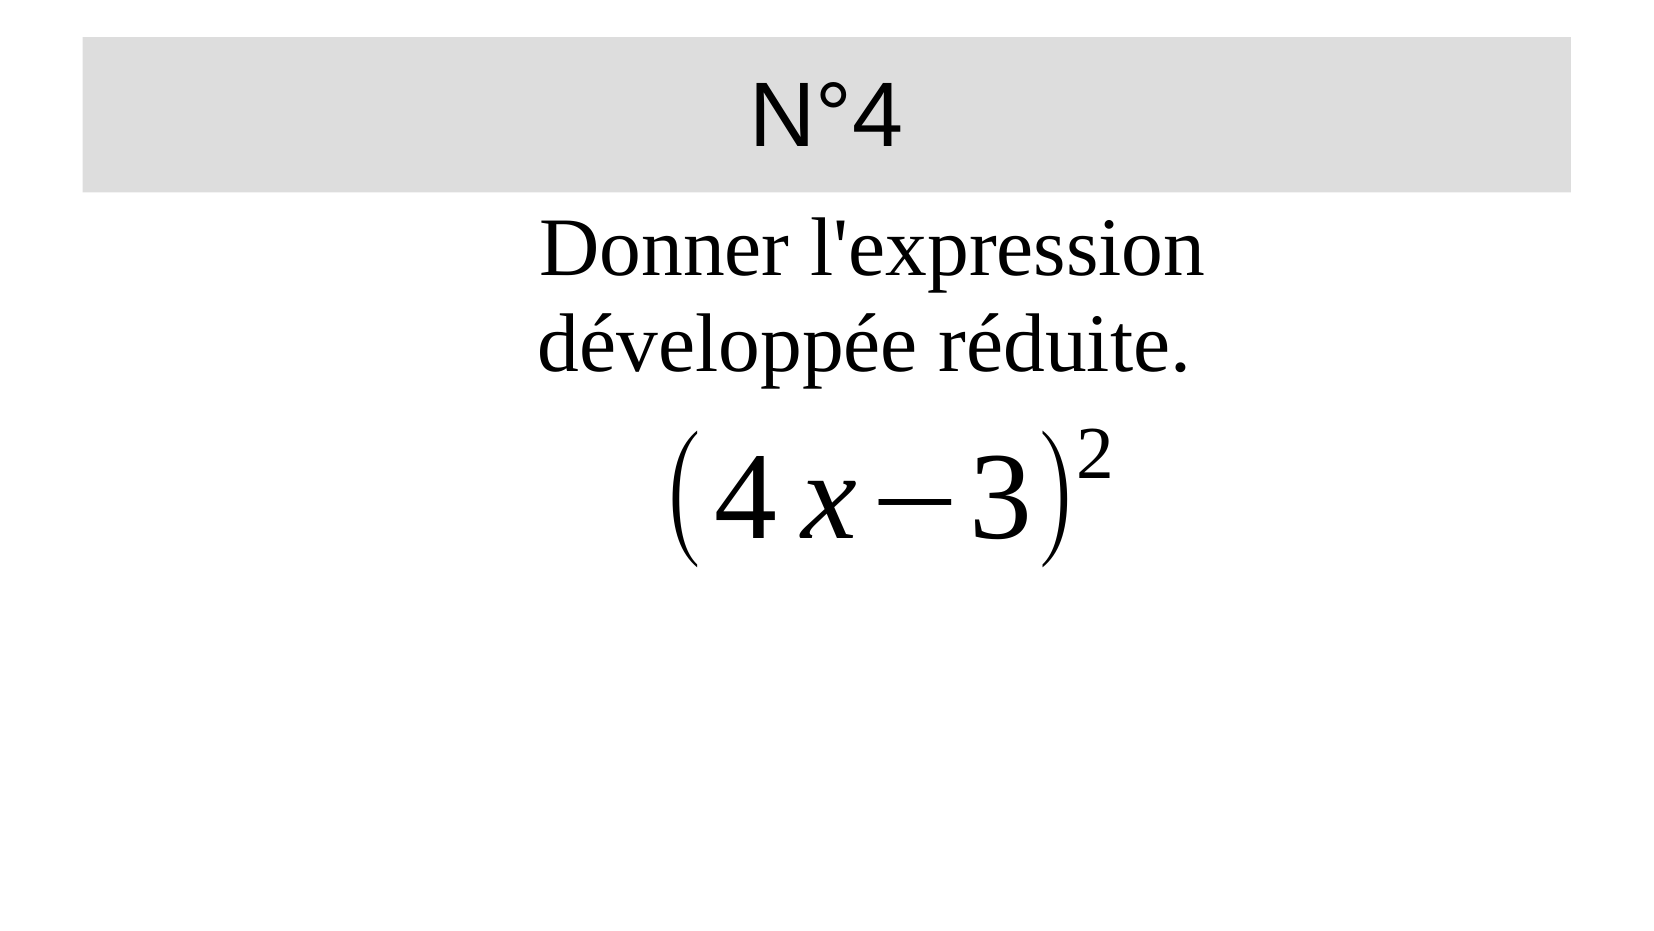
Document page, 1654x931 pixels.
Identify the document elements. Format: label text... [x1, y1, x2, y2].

title N°4 [82, 37, 1571, 193]
chart [655, 410, 1122, 576]
chart [531, 201, 1217, 390]
